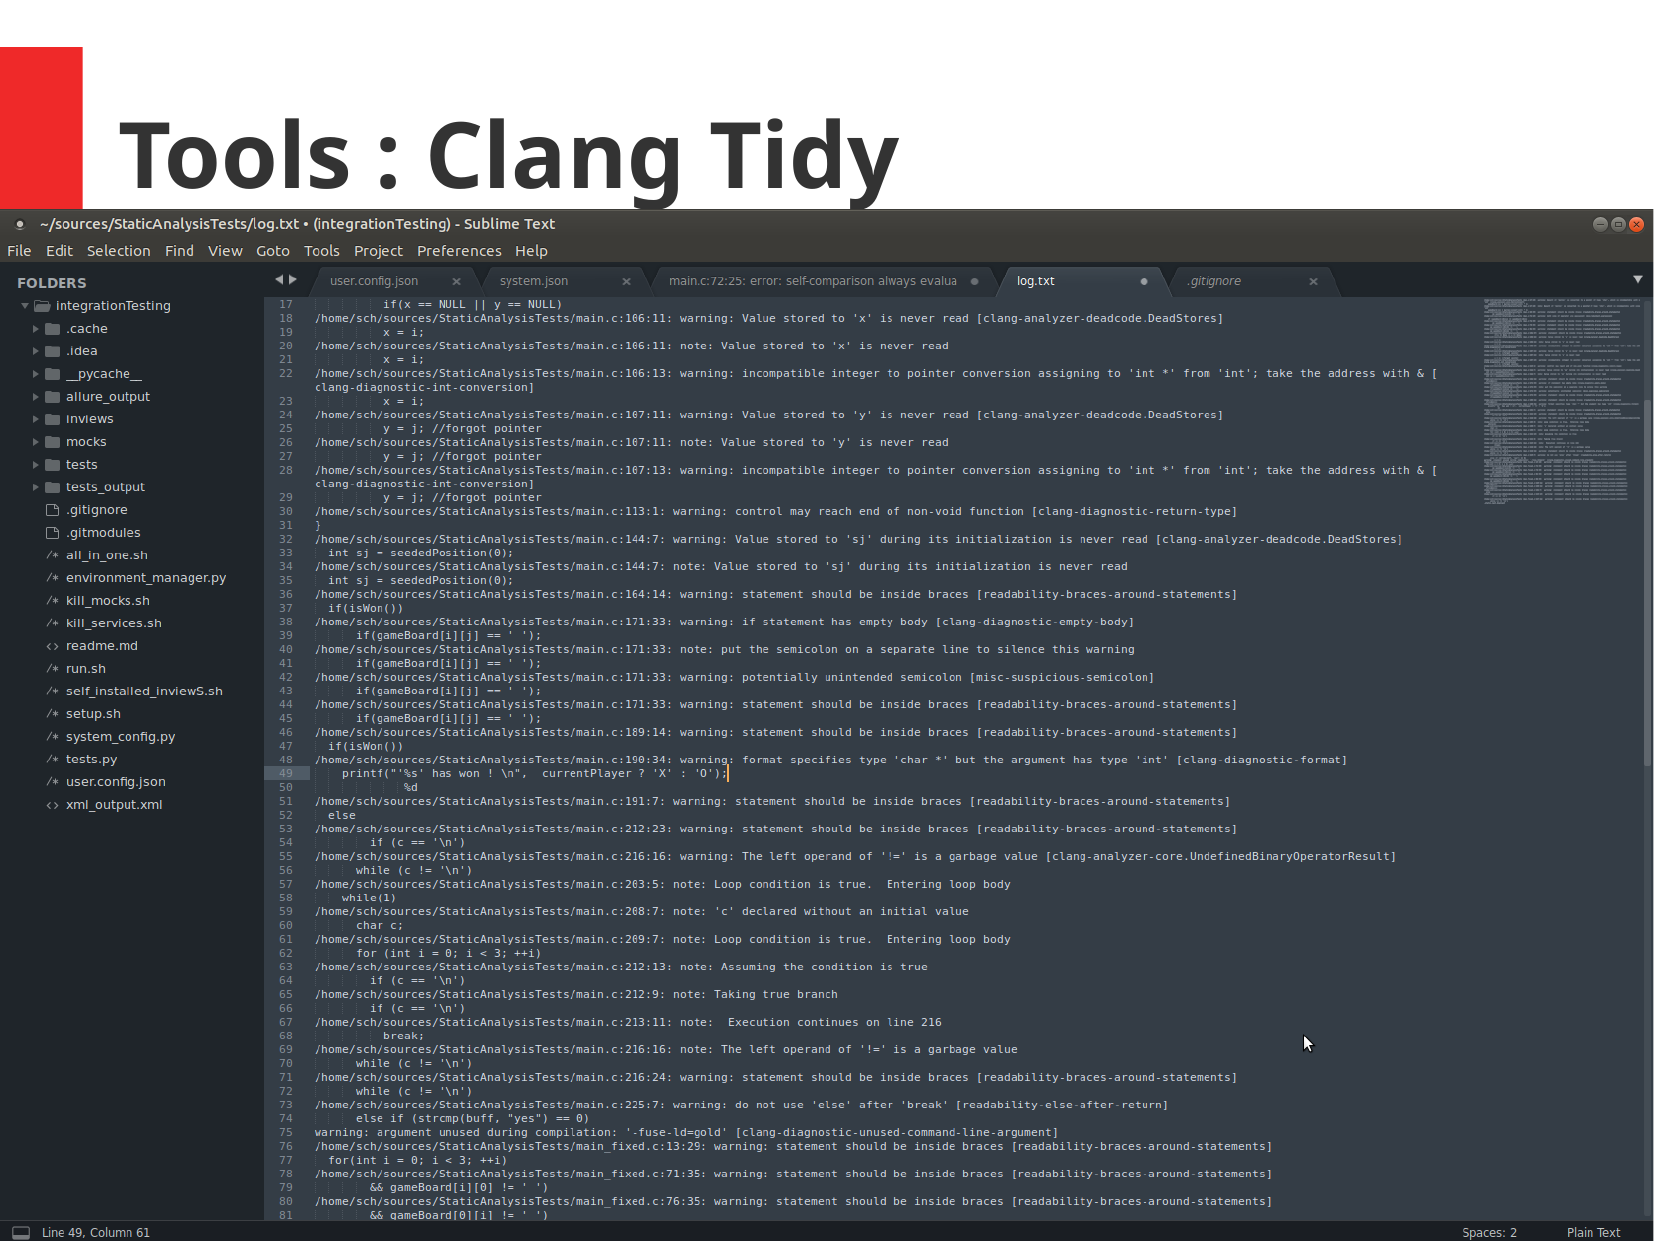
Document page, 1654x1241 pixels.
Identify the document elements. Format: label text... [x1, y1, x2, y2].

picture [0, 209, 1654, 1241]
title Tools : Clang Tidy [118, 49, 1571, 209]
